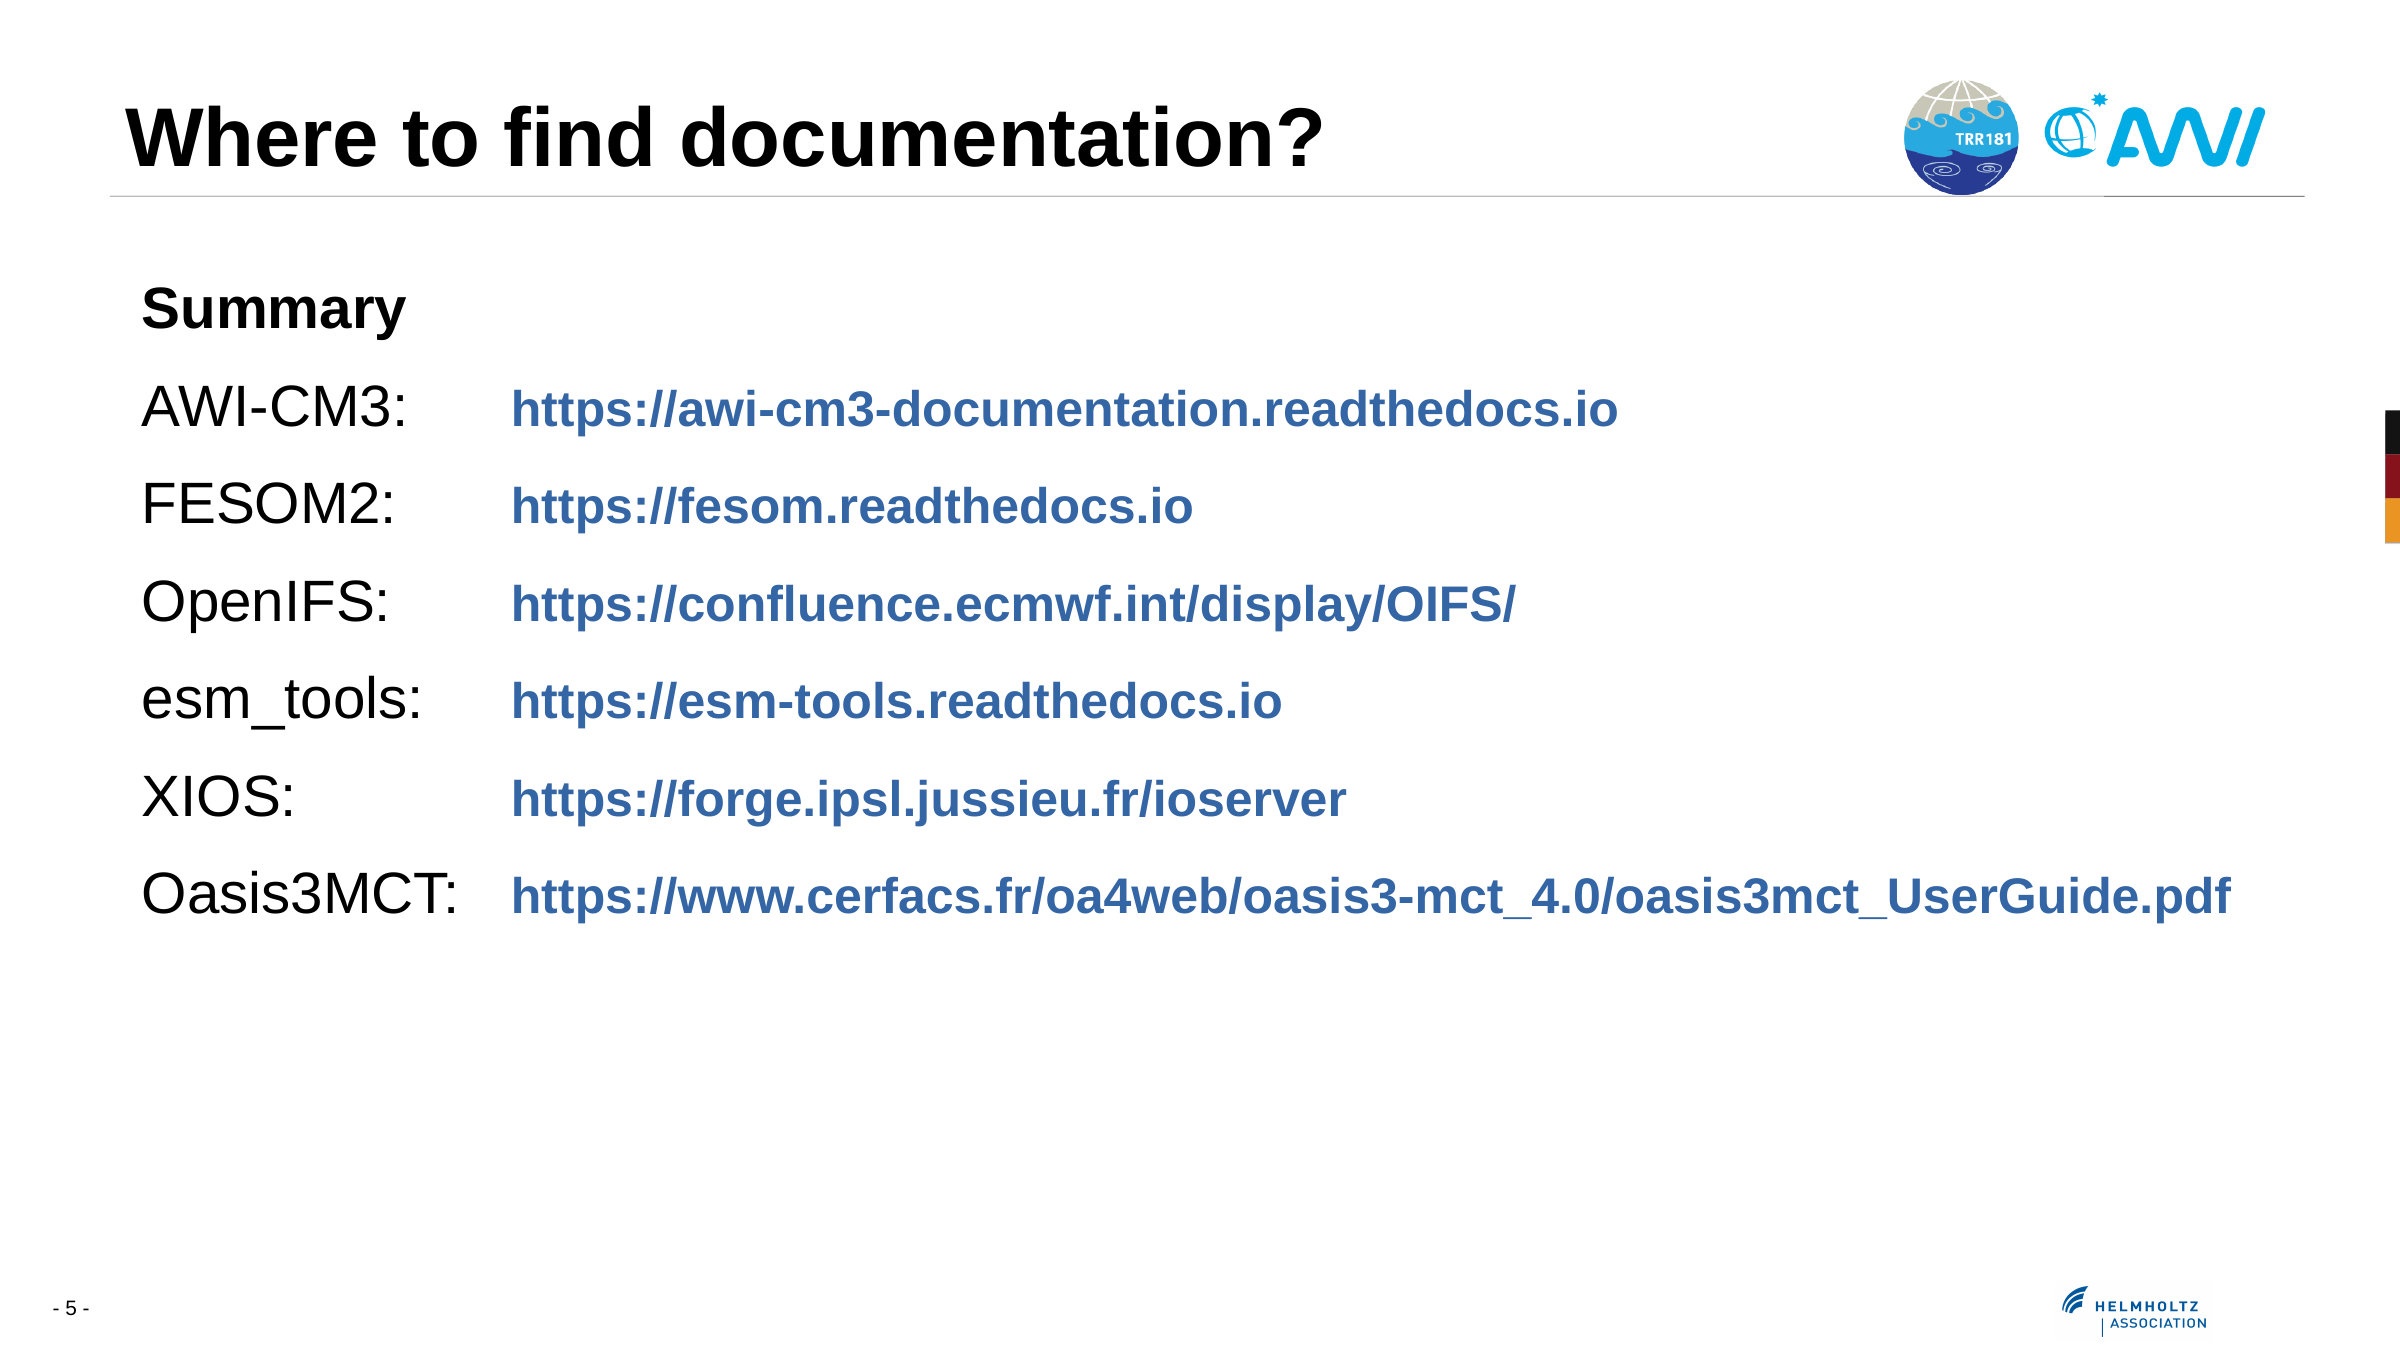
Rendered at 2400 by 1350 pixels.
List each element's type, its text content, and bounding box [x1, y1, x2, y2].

picture [2055, 1281, 2213, 1342]
text_box Where to find documentation? [110, 75, 2297, 195]
text_box Summary AWI-CM3: https://awi-cm3-documentation.readthedocs.io FESOM2: https://fesom.readthedocs.io OpenIFS: https://confluence.ecmwf.int/display/OIFS/ esm_tools: https://esm-tools.readthedocs.io XIOS: https://forge.ipsl.jussieu.fr/ioserver Oasis3MCT: https://www.cerfacs.fr/oa4web/oasis3-mct_4.0/oasis3mct_UserGuide.pdf [127, 236, 2273, 1195]
